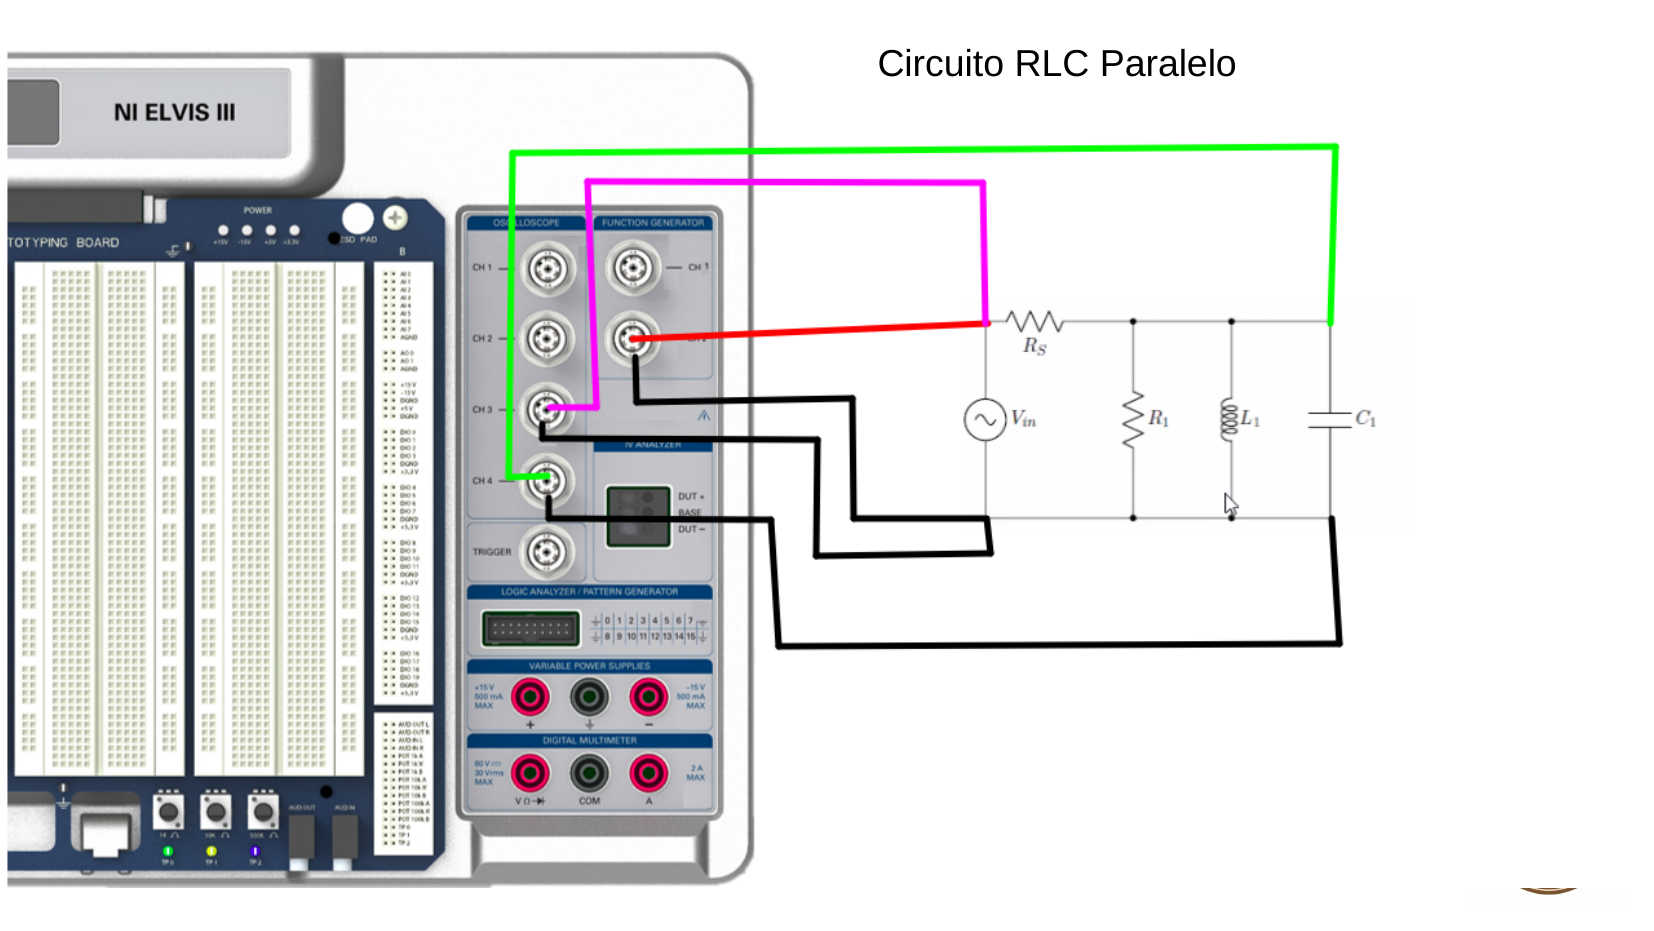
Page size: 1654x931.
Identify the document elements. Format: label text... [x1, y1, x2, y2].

picture [5, 46, 1654, 910]
text_box Circuito RLC Paralelo [862, 35, 1252, 93]
